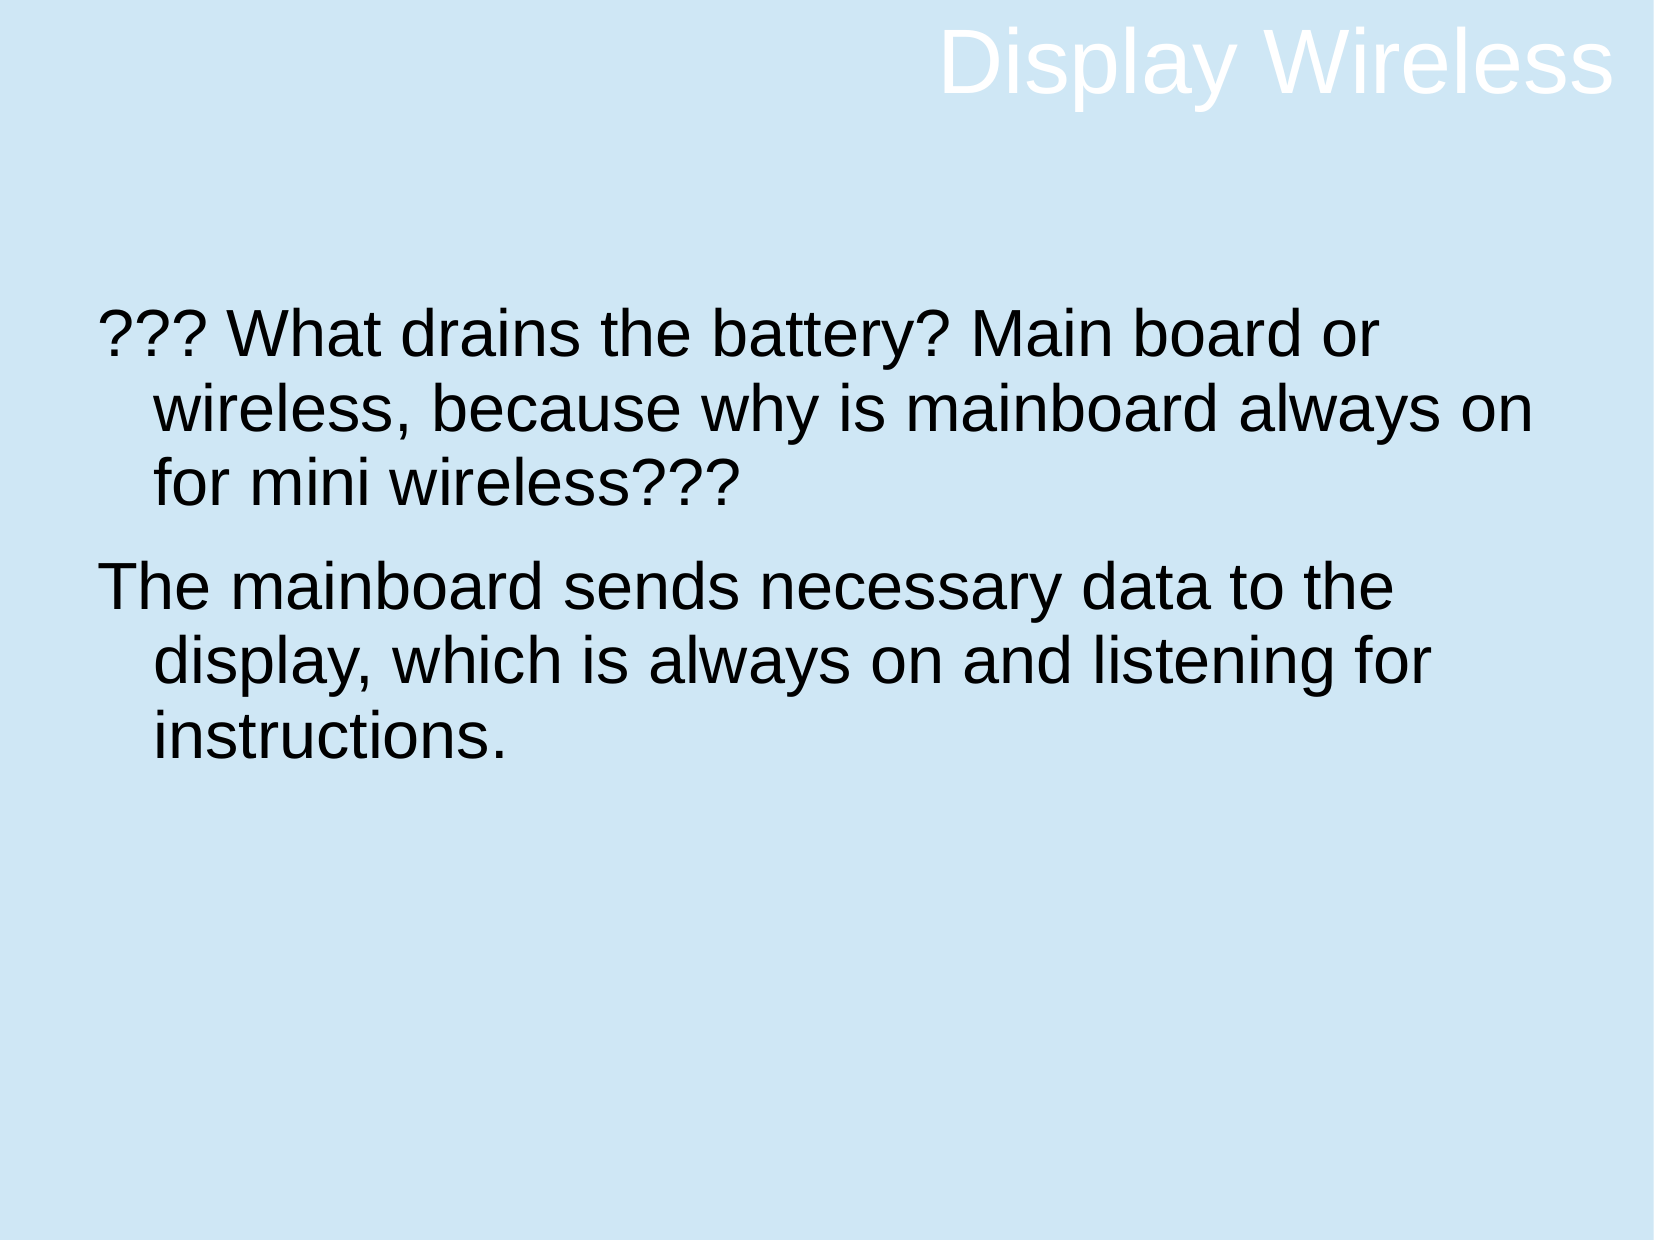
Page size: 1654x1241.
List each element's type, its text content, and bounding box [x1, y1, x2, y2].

list ??? What drains the battery? Main board or wireless, because why is mainboard always on for mini wireless??? The mainboard sends necessary data to the display, which is always on and listening for instructions. [82, 290, 1571, 1109]
title Display Wireless [150, 4, 1631, 226]
